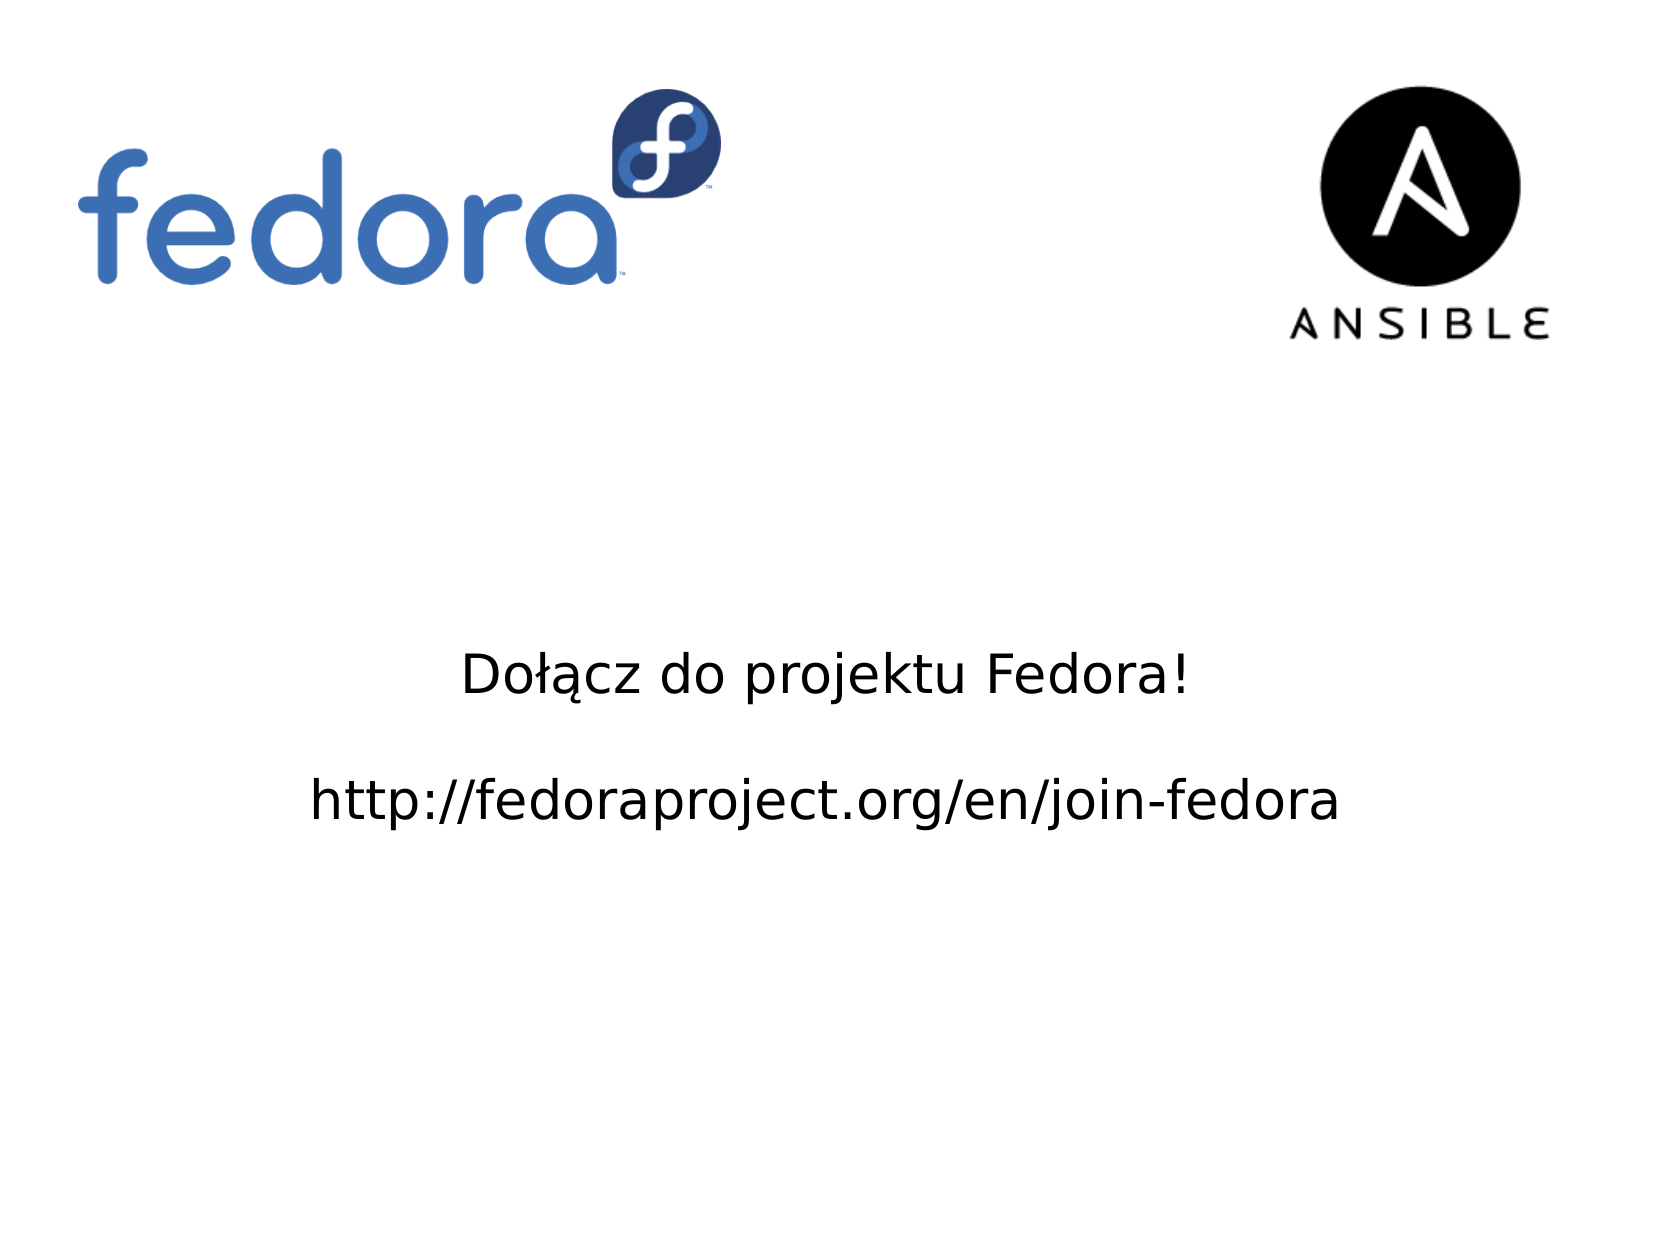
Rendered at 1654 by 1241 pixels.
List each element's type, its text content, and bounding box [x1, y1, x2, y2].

picture [78, 89, 721, 285]
text_box Dołącz do projektu Fedora! http://fedoraproject.org/en/join-fedora [294, 635, 1359, 840]
picture [1262, 59, 1576, 373]
